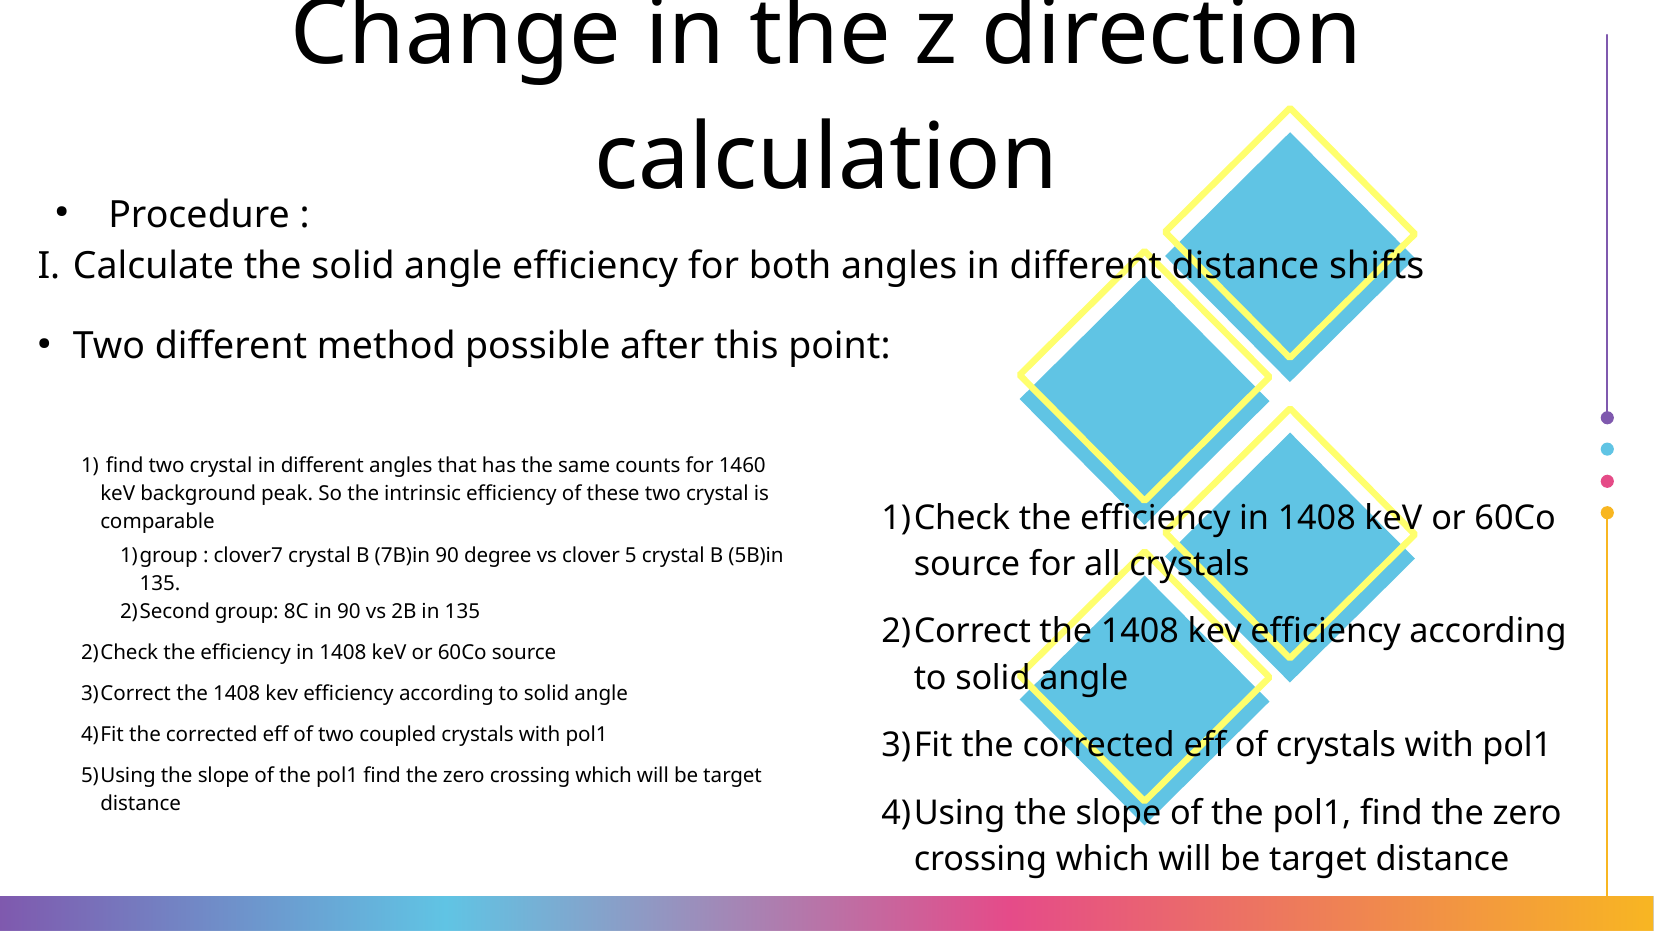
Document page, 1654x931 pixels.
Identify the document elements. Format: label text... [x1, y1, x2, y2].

list find two crystal in different angles that has the same counts for 1460 keV background peak. So the intrinsic efficiency of these two crystal is comparable group : clover7 crystal B (7B)in 90 degree vs clover 5 crystal B (5B)in 135. Second group: 8C in 90 vs 2B in 135 Check the efficiency in 1408 keV or 60Co source Correct the 1408 kev efficiency according to solid angle Fit the corrected eff of two coupled crystals with pol1 Using the slope of the pol1 find the zero crossing which will be target distance [61, 450, 788, 826]
title Change in the z direction calculation [82, 0, 1571, 199]
list Procedure : Calculate the solid angle efficiency for both angles in different distance shifts Two different method possible after this point: [37, 187, 1526, 445]
list Check the efficiency in 1408 keV or 60Co source for all crystals Correct the 1408 kev efficiency according to solid angle Fit the corrected eff of crystals with pol1 Using the slope of the pol1, find the zero crossing which will be target distance [849, 492, 1576, 901]
picture [0, 896, 1654, 931]
